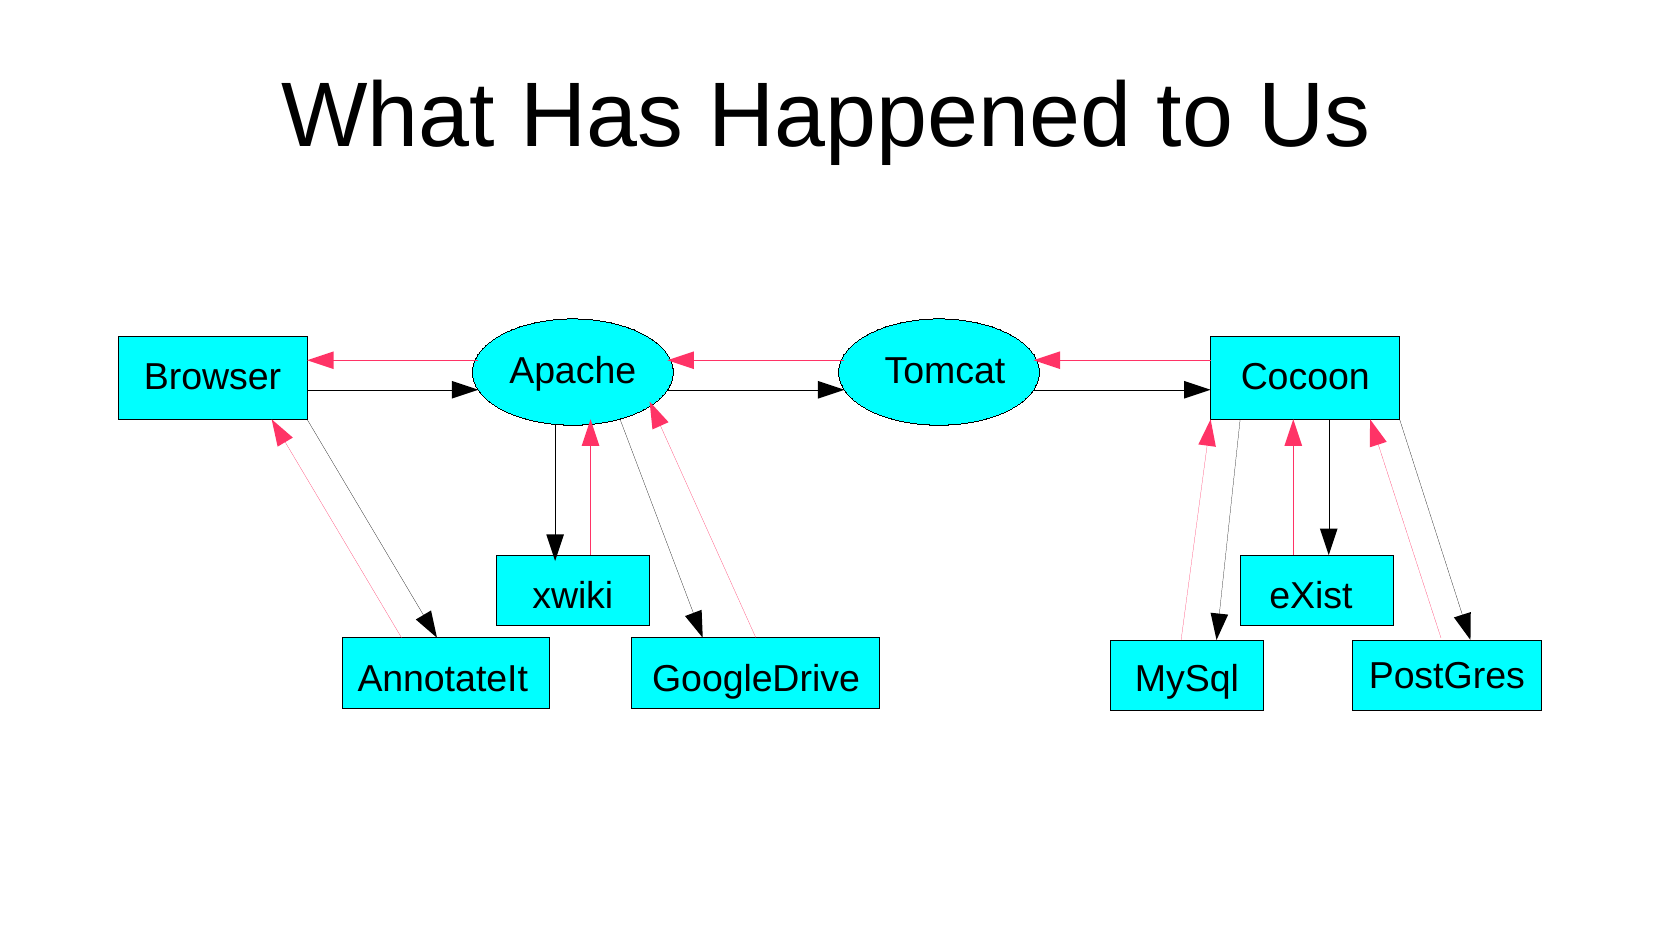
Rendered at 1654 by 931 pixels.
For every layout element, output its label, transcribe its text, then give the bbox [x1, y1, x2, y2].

text_box xwiki [501, 566, 644, 626]
text_box [1352, 707, 1542, 711]
text_box [489, 402, 650, 426]
text_box [668, 361, 674, 390]
text_box PostGres [1352, 647, 1542, 707]
text_box MySql [1116, 649, 1258, 707]
title What Has Happened to Us [82, 37, 1571, 193]
text_box AnnotateIt [336, 649, 550, 709]
text_box Cocoon [1210, 348, 1400, 408]
text_box [1240, 555, 1394, 626]
text_box [1210, 408, 1400, 420]
text_box eXist [1240, 566, 1382, 626]
text_box [118, 336, 308, 348]
text_box GoogleDrive [631, 649, 880, 709]
text_box [1210, 336, 1400, 348]
text_box [472, 361, 478, 389]
text_box [1352, 640, 1542, 647]
text_box [342, 637, 550, 649]
text_box [838, 347, 850, 397]
text_box [496, 555, 650, 626]
text_box [856, 318, 1022, 342]
text_box Tomcat [850, 342, 1040, 402]
text_box Apache [478, 342, 668, 402]
text_box [856, 402, 1023, 426]
text_box [118, 408, 308, 420]
text_box Browser [118, 348, 308, 408]
text_box [631, 637, 880, 649]
text_box [490, 318, 656, 342]
text_box [1110, 640, 1264, 711]
